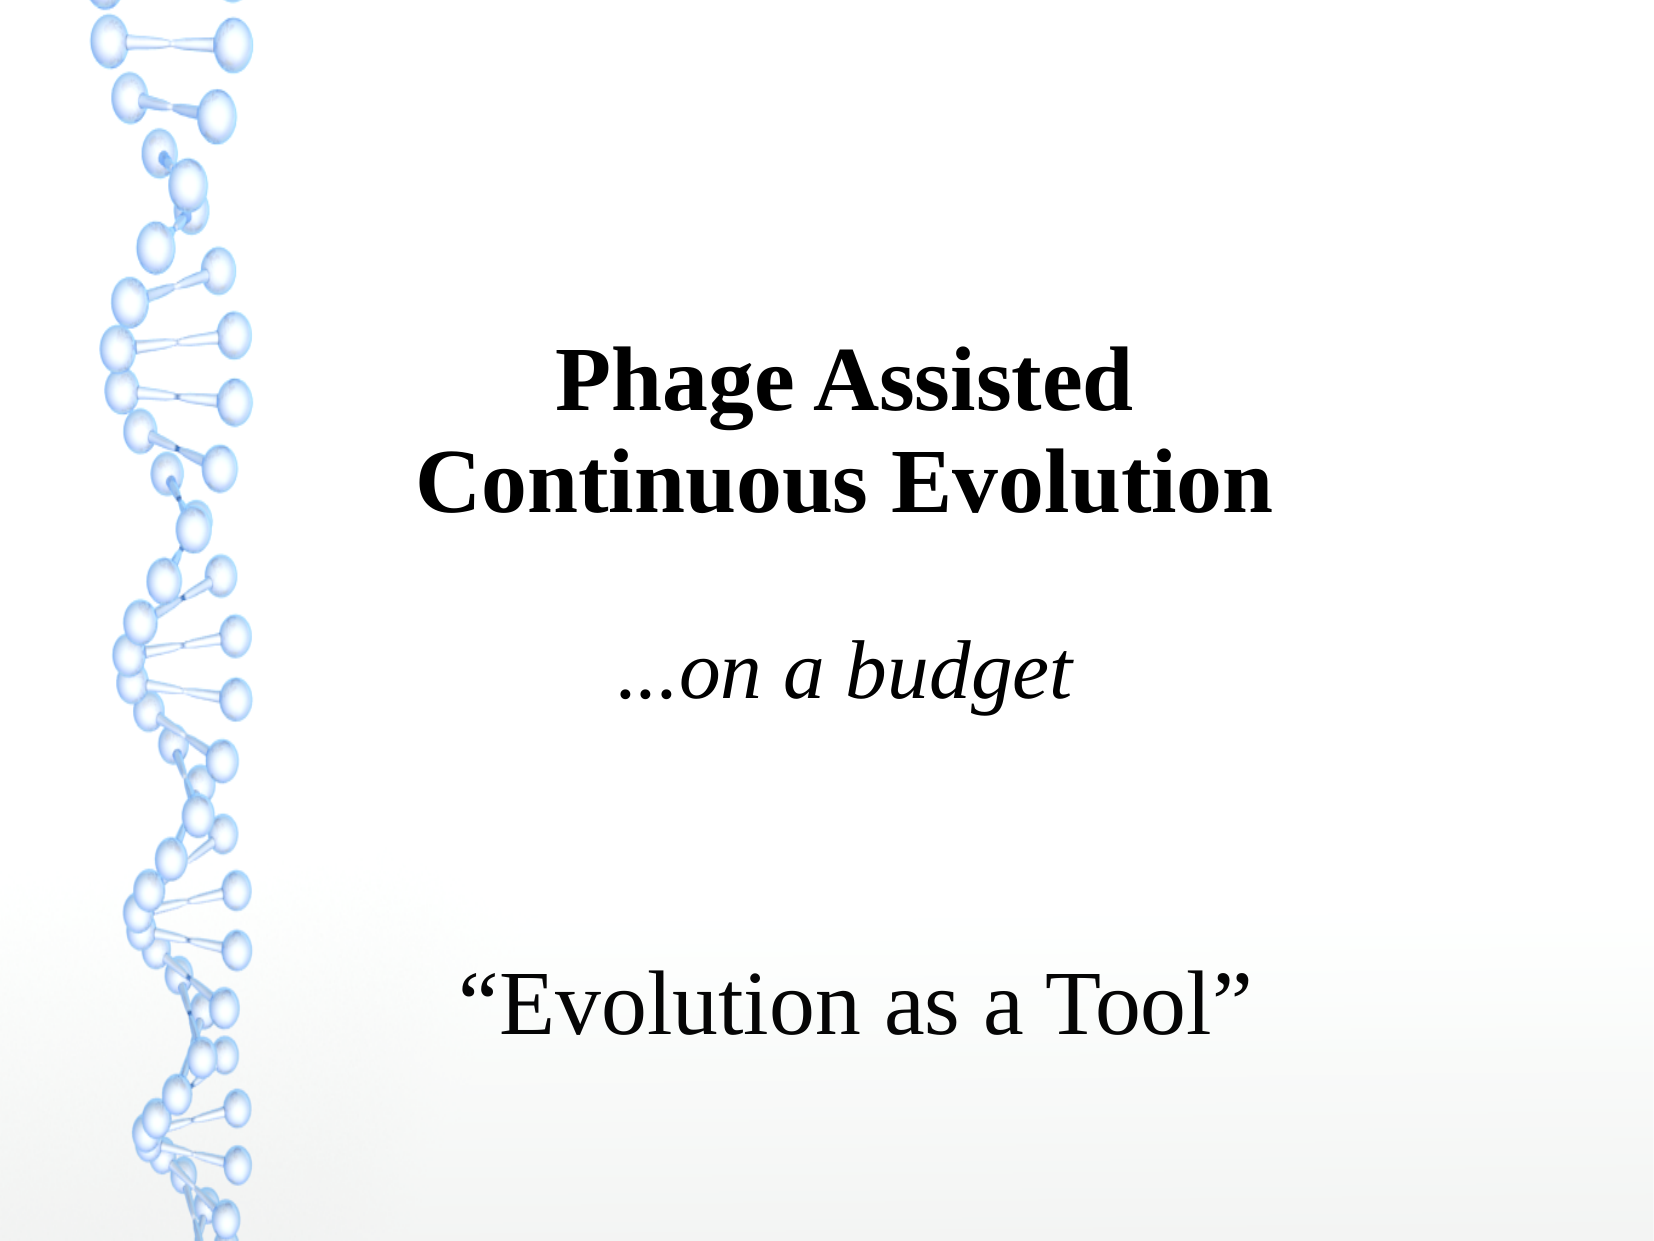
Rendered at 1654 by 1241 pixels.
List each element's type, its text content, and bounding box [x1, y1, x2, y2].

subtitle Phage Assisted Continuous Evolution ...on a budget [150, 156, 1541, 788]
title “Evolution as a Tool” [112, 900, 1601, 1108]
picture [0, 0, 1654, 1241]
